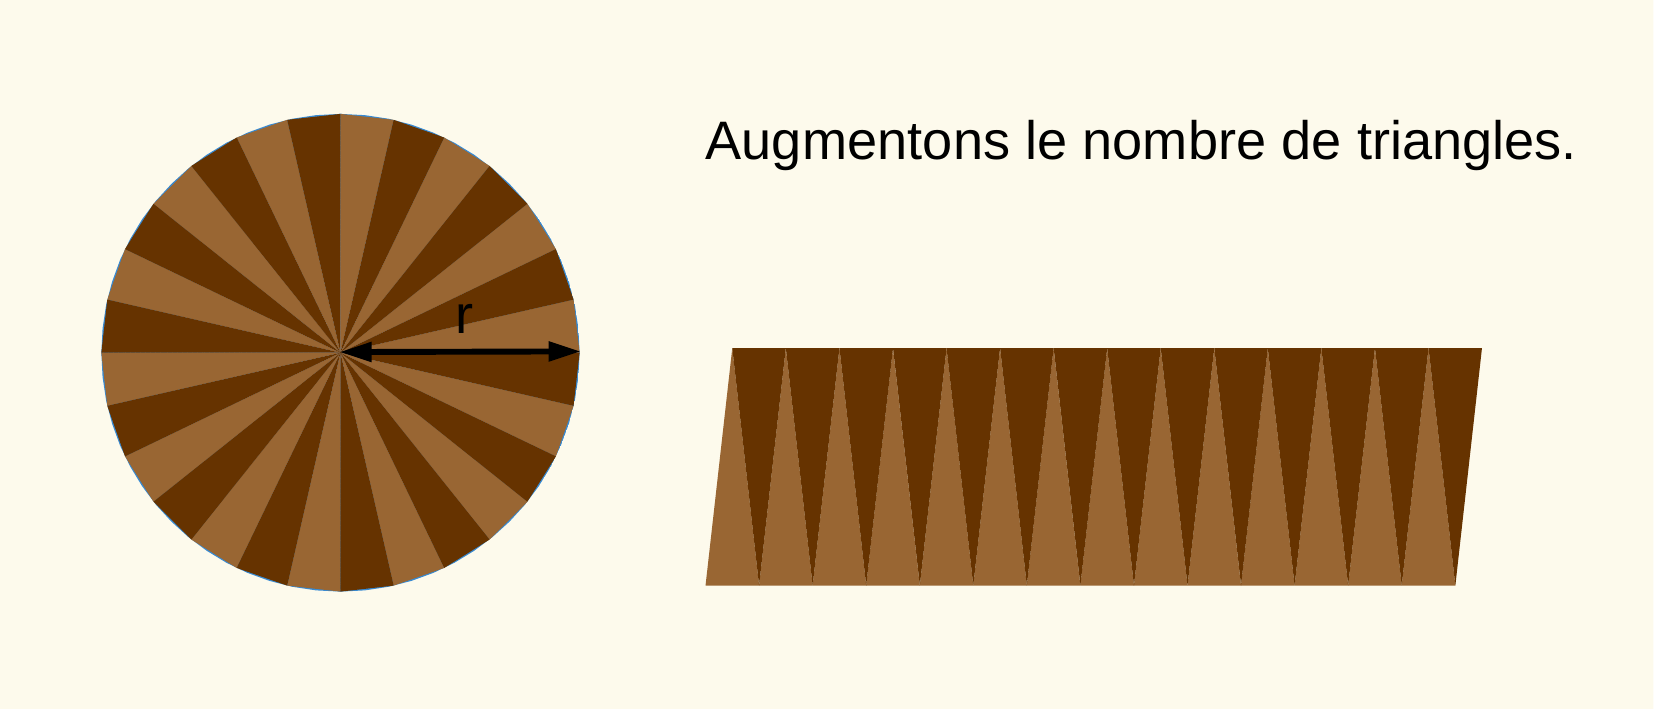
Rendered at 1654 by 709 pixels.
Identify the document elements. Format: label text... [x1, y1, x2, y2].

text_box r [440, 277, 530, 451]
text_box [705, 348, 1482, 586]
text_box Augmentons le nombre de triangles. [690, 102, 1595, 221]
text_box [101, 113, 580, 592]
